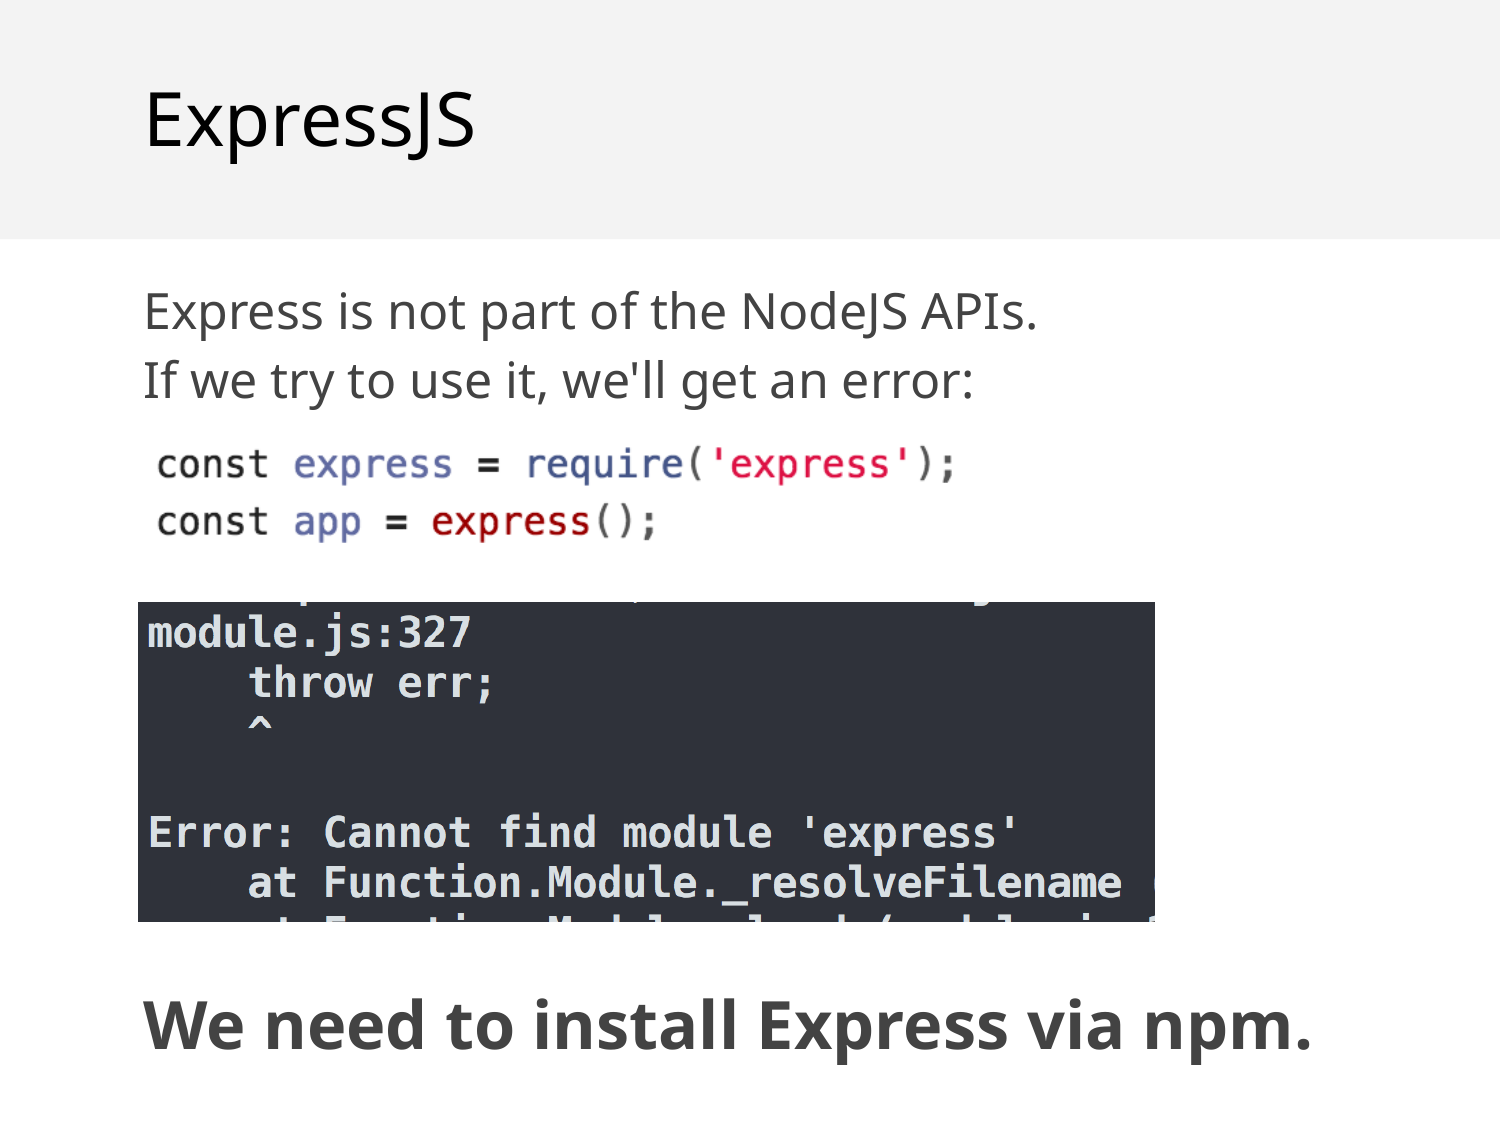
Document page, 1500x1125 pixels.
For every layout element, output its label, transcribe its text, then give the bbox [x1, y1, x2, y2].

title ExpressJS [128, 56, 1372, 183]
picture [138, 602, 1155, 922]
list We need to install Express via npm. [128, 955, 1372, 1071]
list Express is not part of the NodeJS APIs. If we try to use it, we'll get an error: [128, 255, 1372, 371]
picture [128, 423, 1394, 575]
